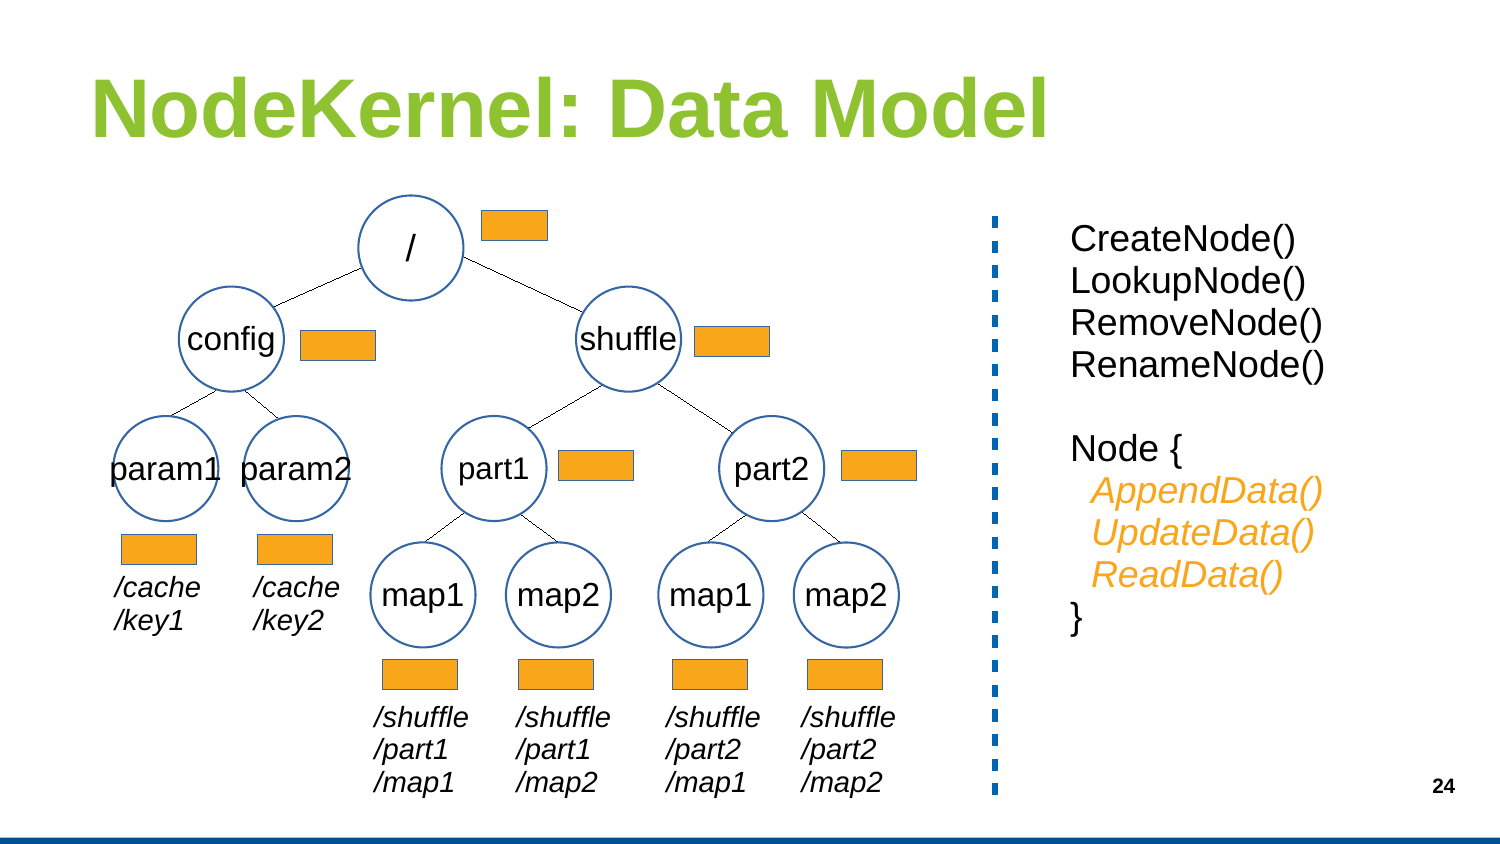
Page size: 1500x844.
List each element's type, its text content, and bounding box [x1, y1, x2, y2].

text_box /shuffle /part2 /map1 [651, 693, 779, 807]
text_box [257, 534, 333, 565]
text_box [807, 659, 883, 690]
text_box [694, 326, 770, 357]
text_box [121, 534, 197, 565]
text_box shuffle [576, 286, 682, 392]
text_box part1 [441, 415, 547, 522]
text_box [518, 659, 594, 690]
text_box part2 [719, 416, 825, 522]
text_box config [178, 286, 284, 392]
text_box map2 [793, 542, 899, 648]
text_box param1 [113, 416, 219, 522]
text_box [841, 450, 917, 481]
text_box [481, 210, 548, 241]
text_box [558, 450, 634, 481]
text_box map2 [505, 542, 611, 648]
text_box /shuffle /part1 /map1 [359, 693, 487, 807]
text_box param2 [338, 466, 349, 478]
text_box param2 [244, 416, 348, 522]
text_box /shuffle /part2 /map2 [786, 693, 914, 807]
text_box /cache /key2 [239, 564, 367, 655]
text_box /cache /key1 [100, 564, 227, 655]
text_box param2 [244, 464, 253, 478]
text_box map1 [370, 542, 476, 648]
text_box [382, 659, 458, 690]
text_box param1 [114, 464, 123, 478]
text_box CreateNode() LookupNode() RemoveNode() RenameNode() Node { AppendData() UpdateData() ReadData() } [1055, 210, 1454, 687]
text_box map1 [658, 542, 764, 648]
text_box [672, 659, 748, 690]
text_box [300, 330, 376, 361]
title NodeKernel: Data Model [75, 33, 1426, 175]
text_box / [358, 195, 464, 301]
text_box /shuffle /part1 /map2 [501, 693, 629, 807]
